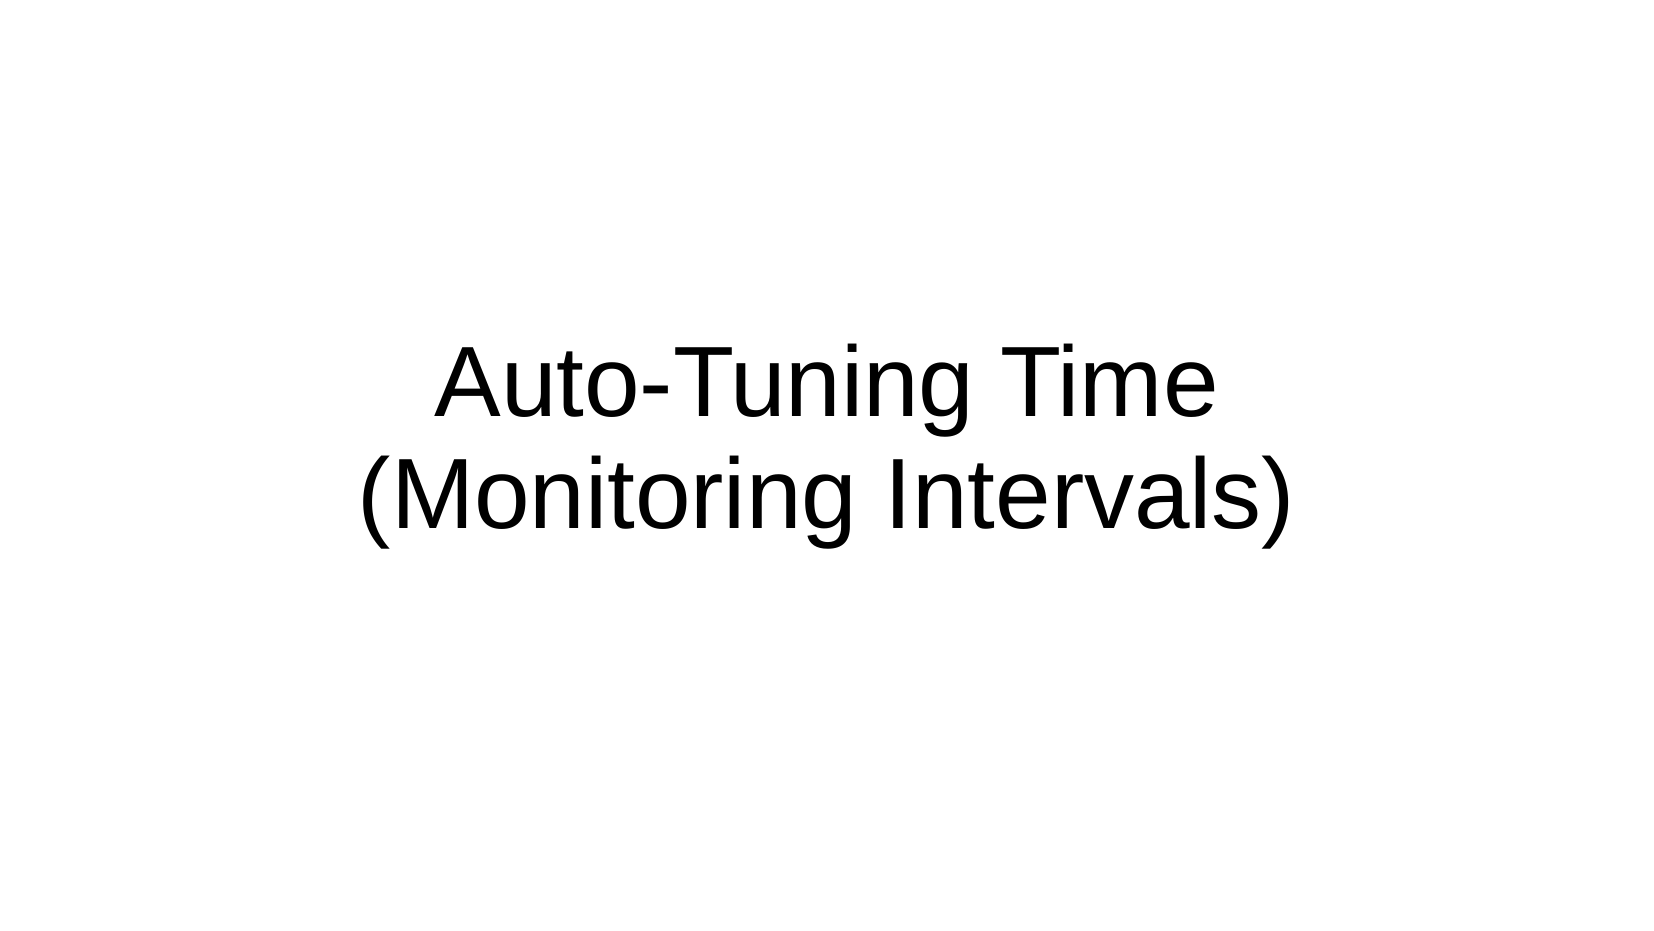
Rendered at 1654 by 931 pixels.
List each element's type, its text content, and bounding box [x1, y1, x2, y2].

text_box Auto-Tuning Time (Monitoring Intervals) [82, 108, 1571, 767]
